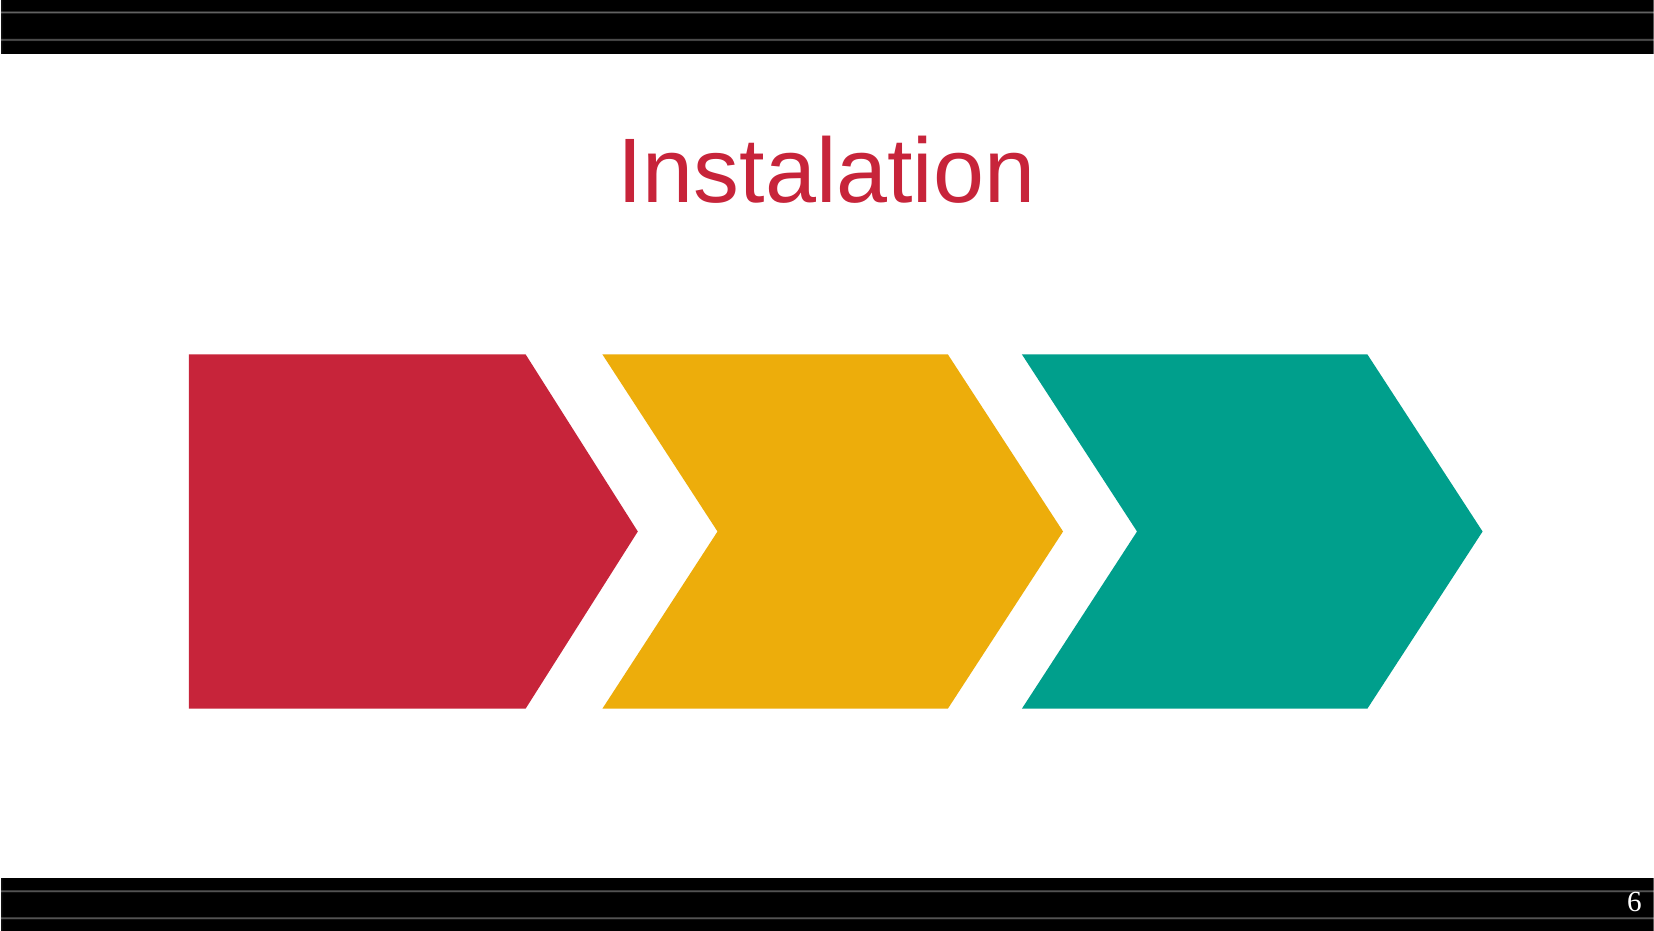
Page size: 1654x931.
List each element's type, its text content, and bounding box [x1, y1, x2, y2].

picture [1, 0, 1654, 54]
picture [1, 878, 1654, 931]
title Instalation [82, 92, 1571, 249]
text_box [188, 354, 638, 709]
text_box [602, 354, 1064, 709]
